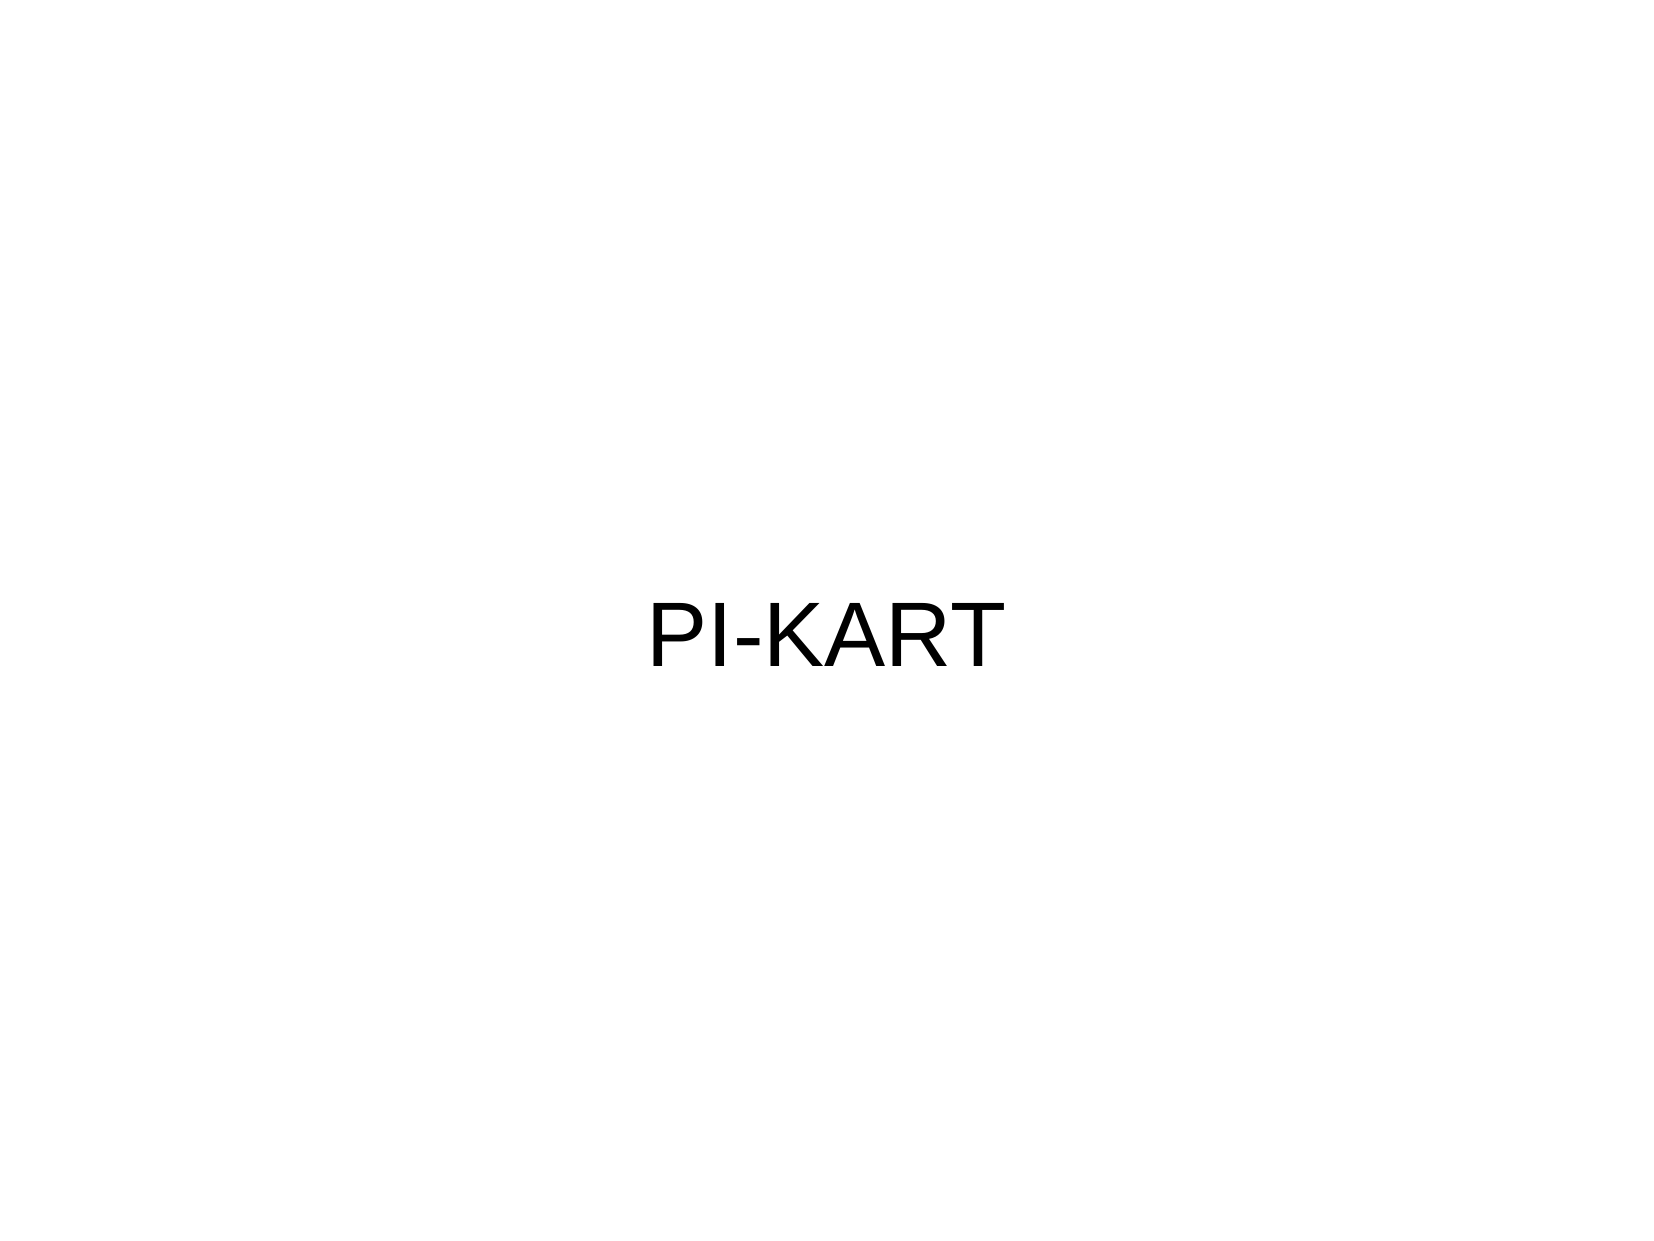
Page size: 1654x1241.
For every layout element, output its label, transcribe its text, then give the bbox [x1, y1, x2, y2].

title PI-KART [82, 531, 1571, 739]
